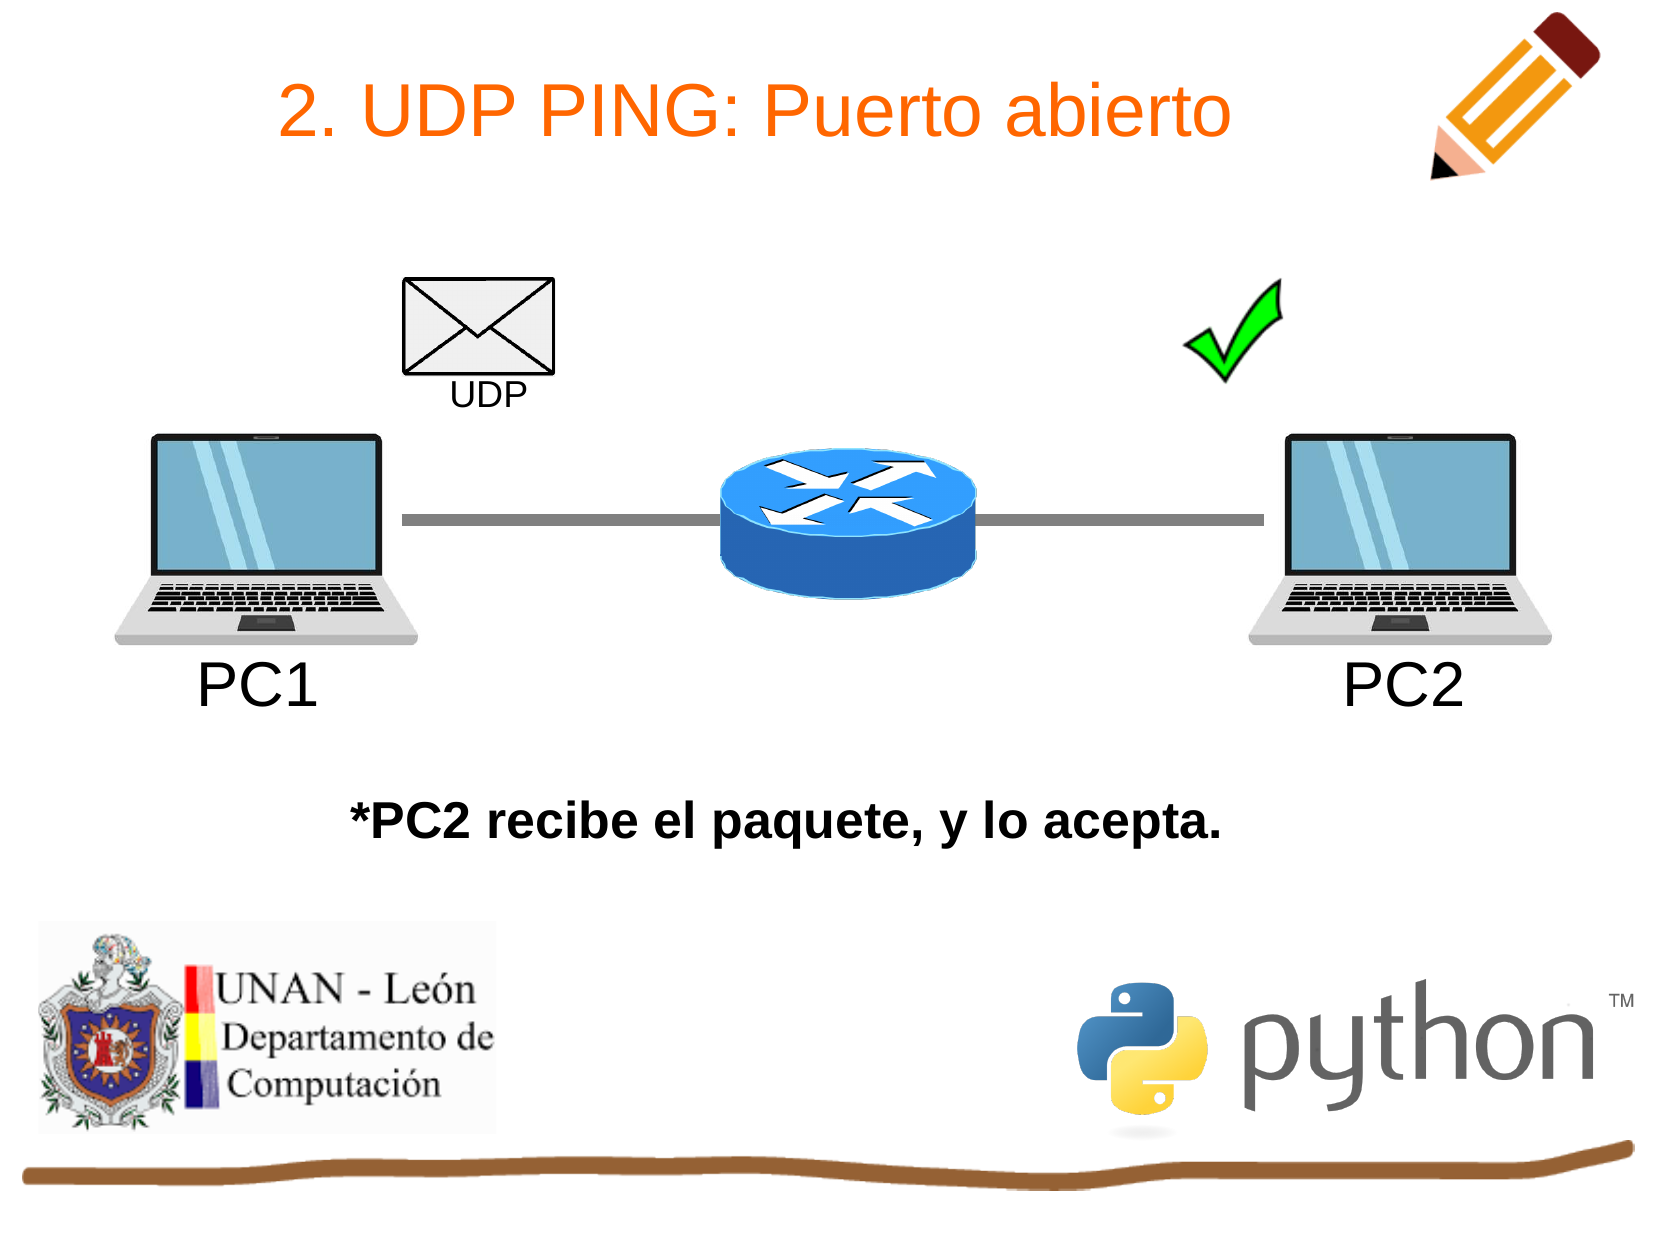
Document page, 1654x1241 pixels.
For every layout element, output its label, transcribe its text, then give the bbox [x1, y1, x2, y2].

picture [106, 425, 422, 650]
picture [1173, 271, 1293, 390]
text_box UDP [434, 366, 544, 423]
title 2. UDP PING: Puerto abierto [82, 49, 1430, 172]
picture [38, 921, 497, 1134]
picture [720, 448, 978, 601]
list PC1 [129, 649, 355, 721]
picture [1430, 12, 1601, 181]
picture [22, 970, 1647, 1191]
picture [1240, 425, 1556, 650]
list *PC2 recibe el paquete, y lo acepta. [295, 791, 1394, 851]
list PC2 [1275, 649, 1501, 721]
picture [401, 277, 556, 377]
